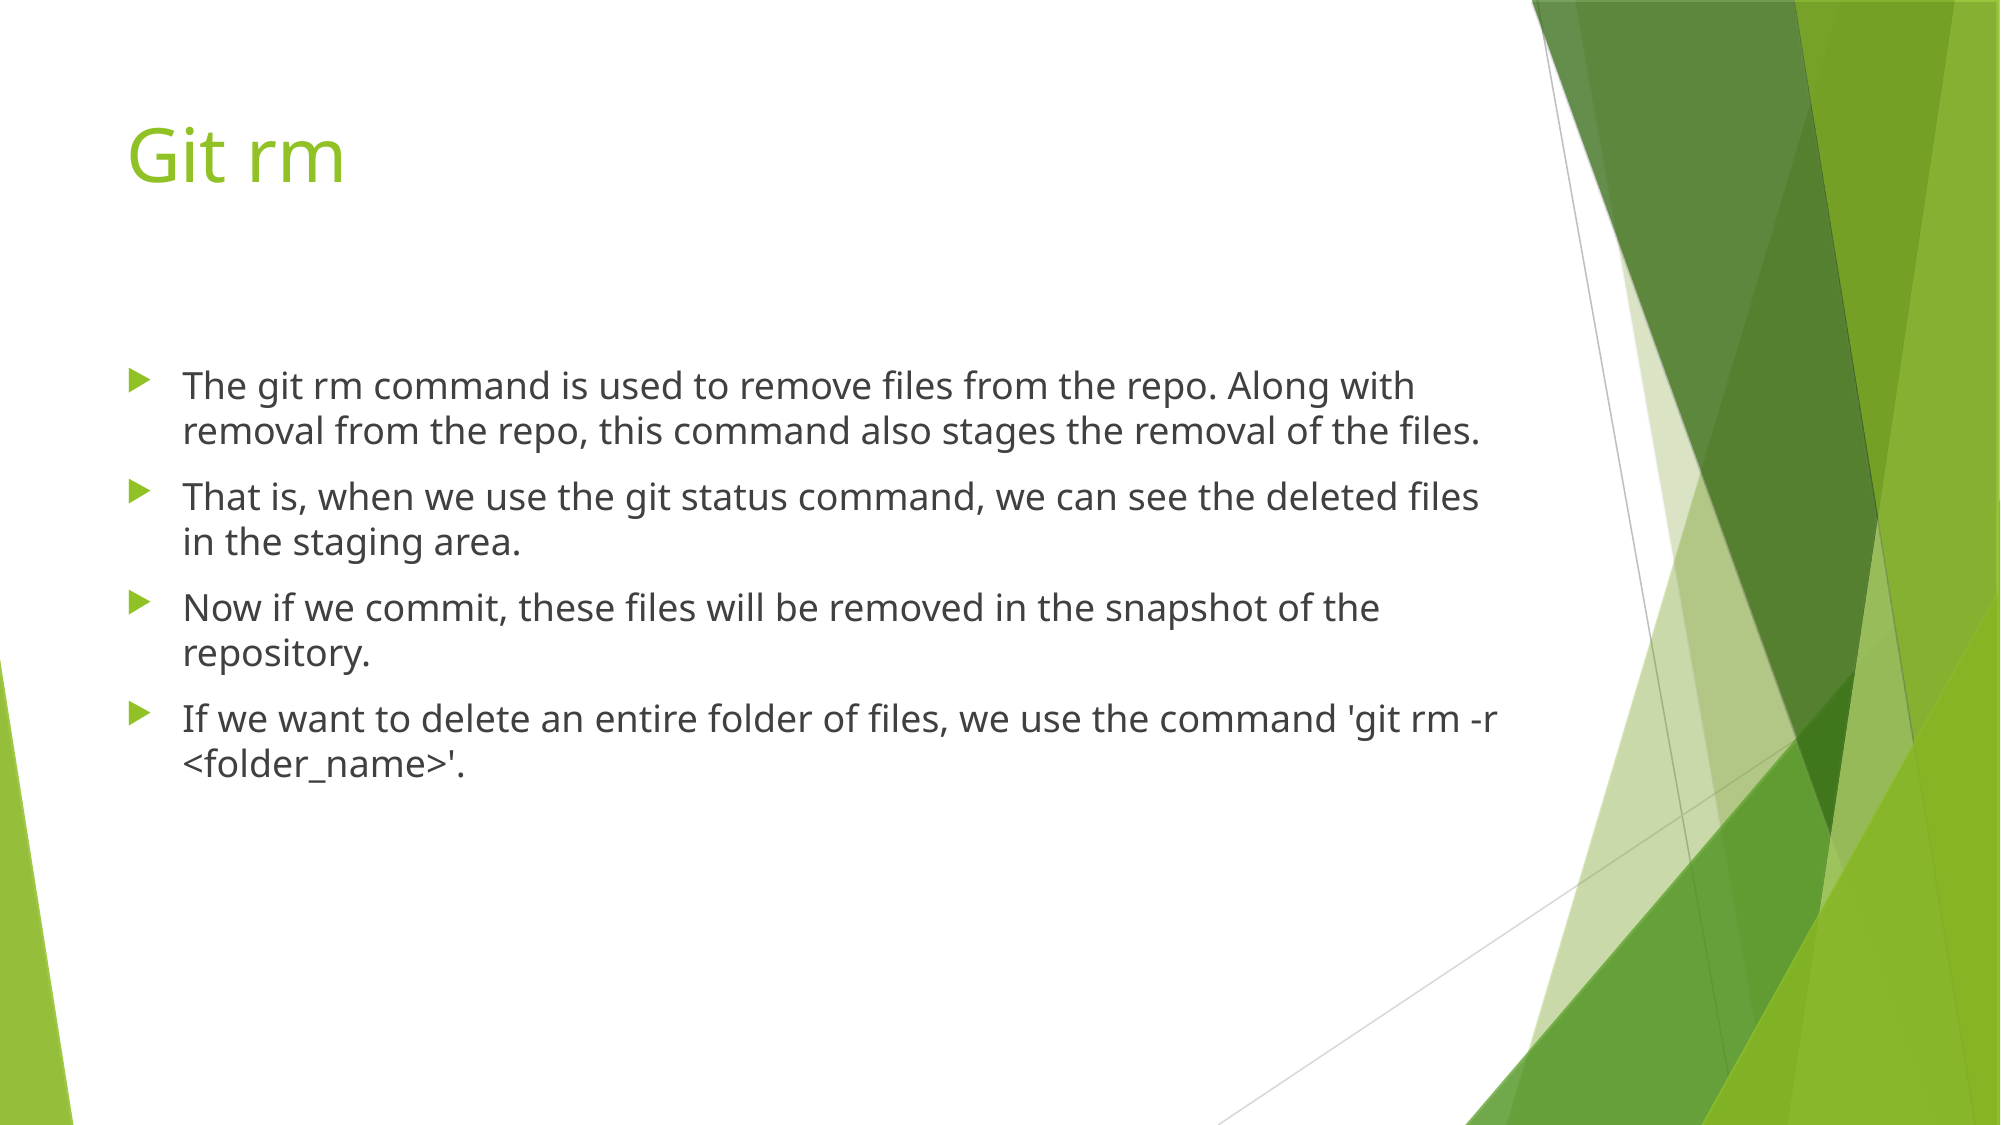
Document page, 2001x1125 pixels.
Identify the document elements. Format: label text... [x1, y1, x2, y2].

title Git rm [111, 99, 1522, 317]
list The git rm command is used to remove files from the repo. Along with removal from the repo, this command also stages the removal of the files. That is, when we use the git status command, we can see the deleted files in the staging area. Now if we commit, these files will be removed in the snapshot of the repository. If we want to delete an entire folder of files, we use the command 'git rm -r <folder_name>'. [111, 354, 1522, 992]
